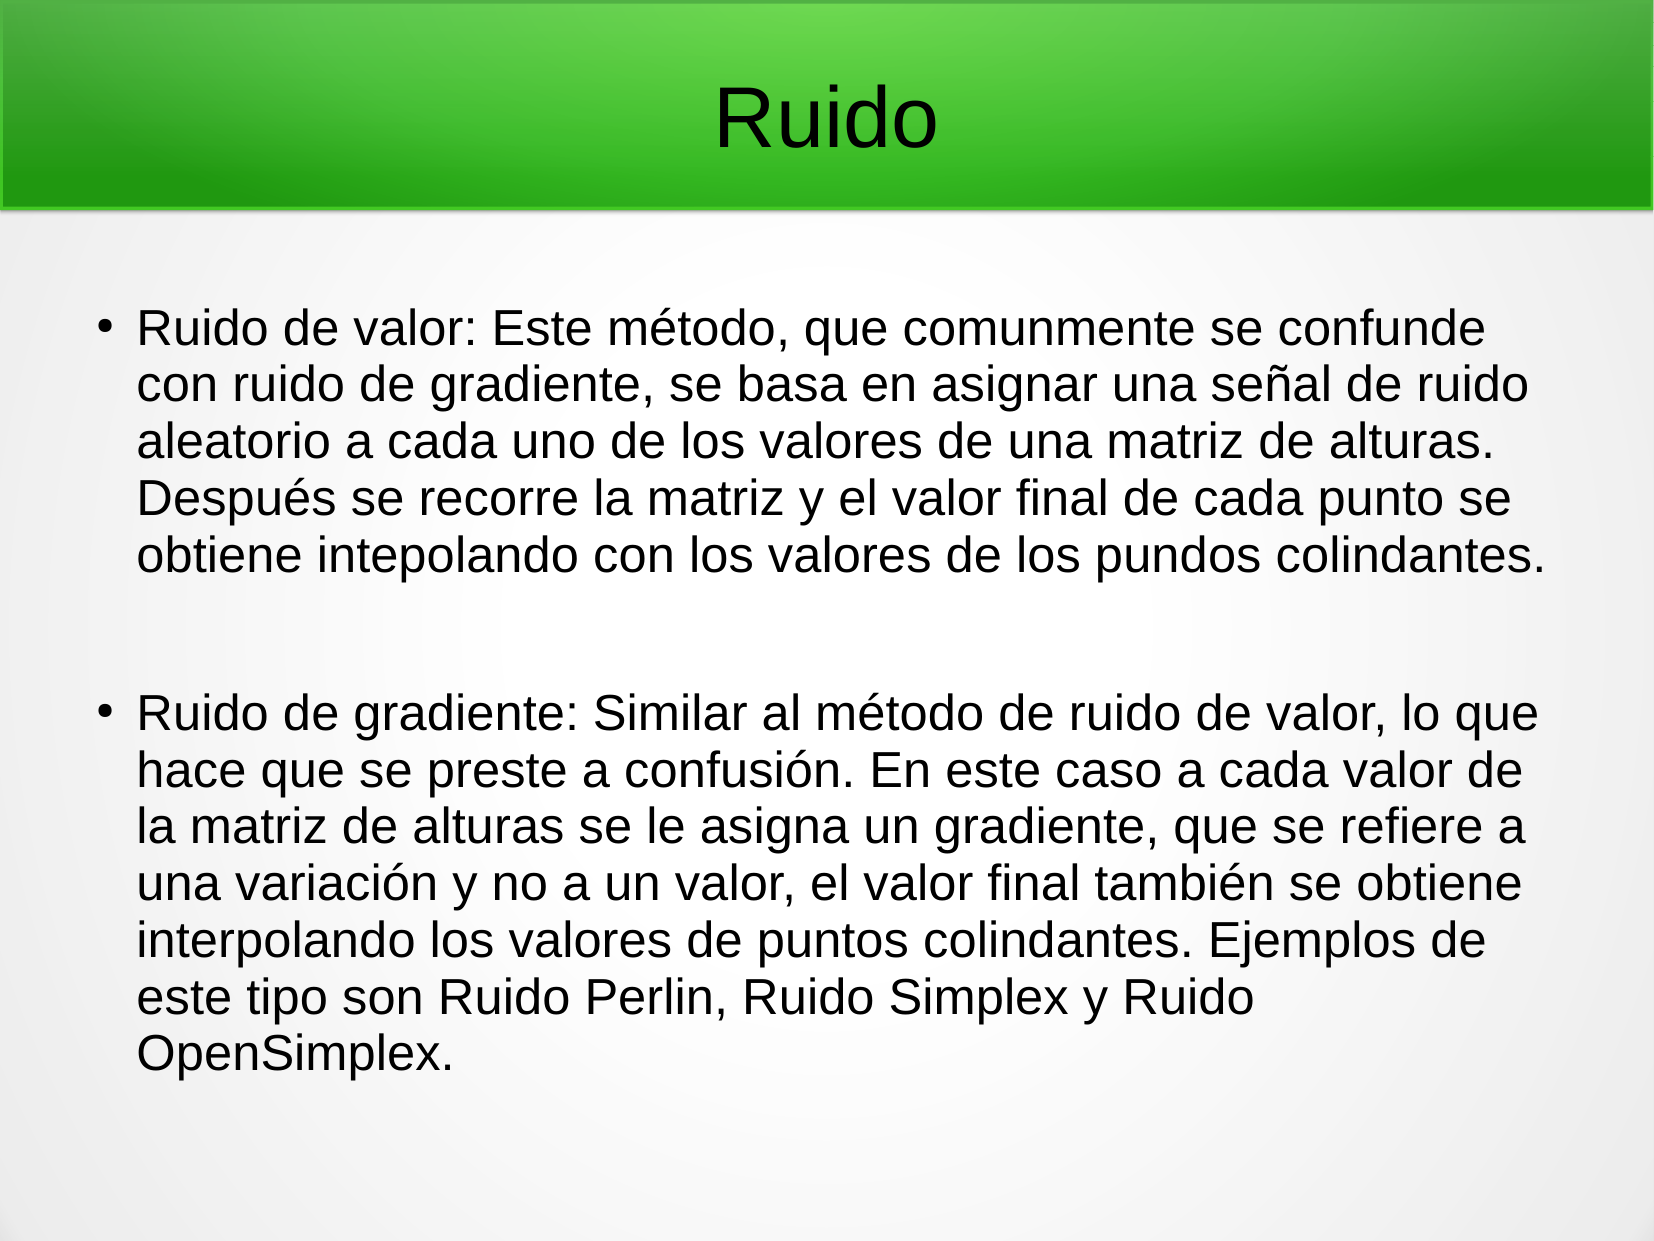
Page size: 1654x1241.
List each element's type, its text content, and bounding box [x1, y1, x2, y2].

title Ruido [82, 47, 1571, 189]
list Ruido de valor: Este método, que comunmente se confunde con ruido de gradiente, se basa en asignar una señal de ruido aleatorio a cada uno de los valores de una matriz de alturas. Después se recorre la matriz y el valor final de cada punto se obtiene intepolando con los valores de los pundos colindantes. Ruido de gradiente: Similar al método de ruido de valor, lo que hace que se preste a confusión. En este caso a cada valor de la matriz de alturas se le asigna un gradiente, que se refiere a una variación y no a un valor, el valor final también se obtiene interpolando los valores de puntos colindantes. Ejemplos de este tipo son Ruido Perlin, Ruido Simplex y Ruido OpenSimplex. [82, 299, 1571, 1126]
